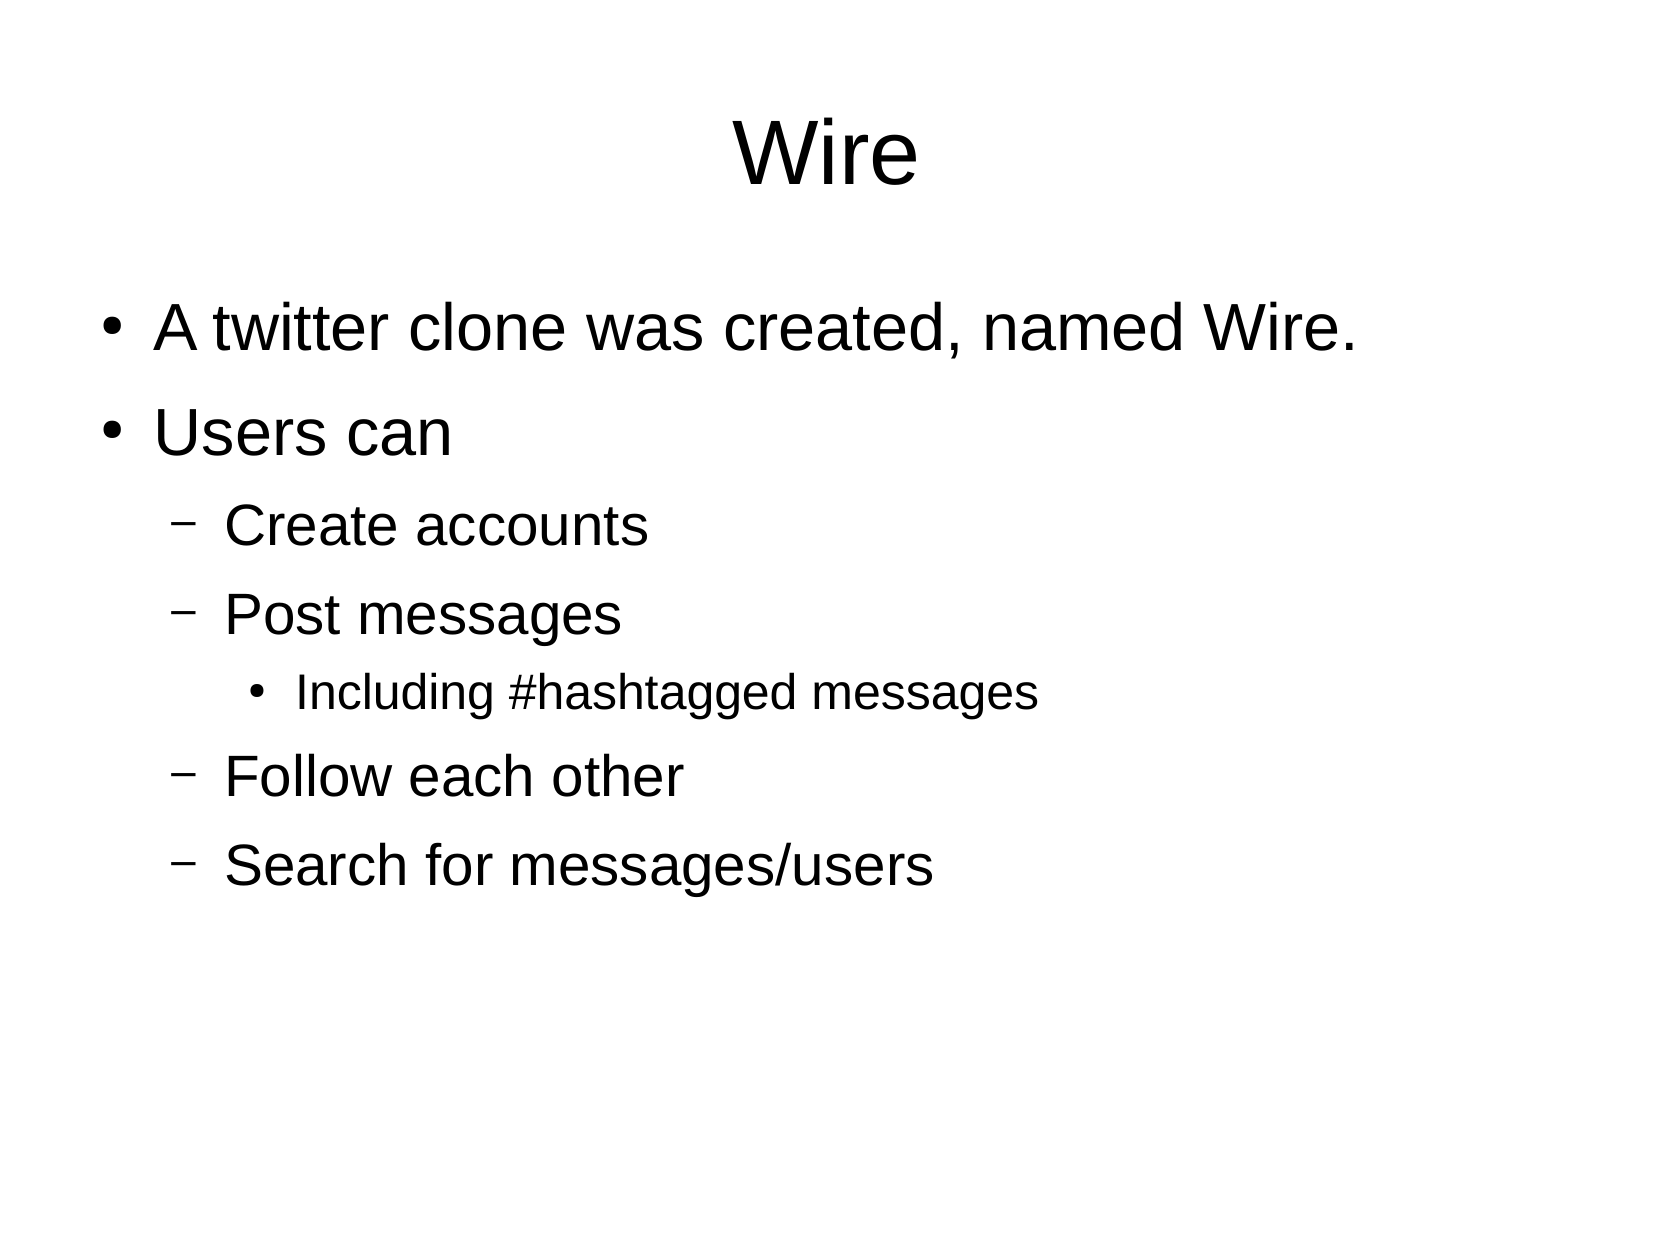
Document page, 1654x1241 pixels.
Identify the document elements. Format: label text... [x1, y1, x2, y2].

title Wire [82, 49, 1571, 257]
list A twitter clone was created, named Wire. Users can Create accounts Post messages Including #hashtagged messages Follow each other Search for messages/users [82, 290, 1571, 1010]
